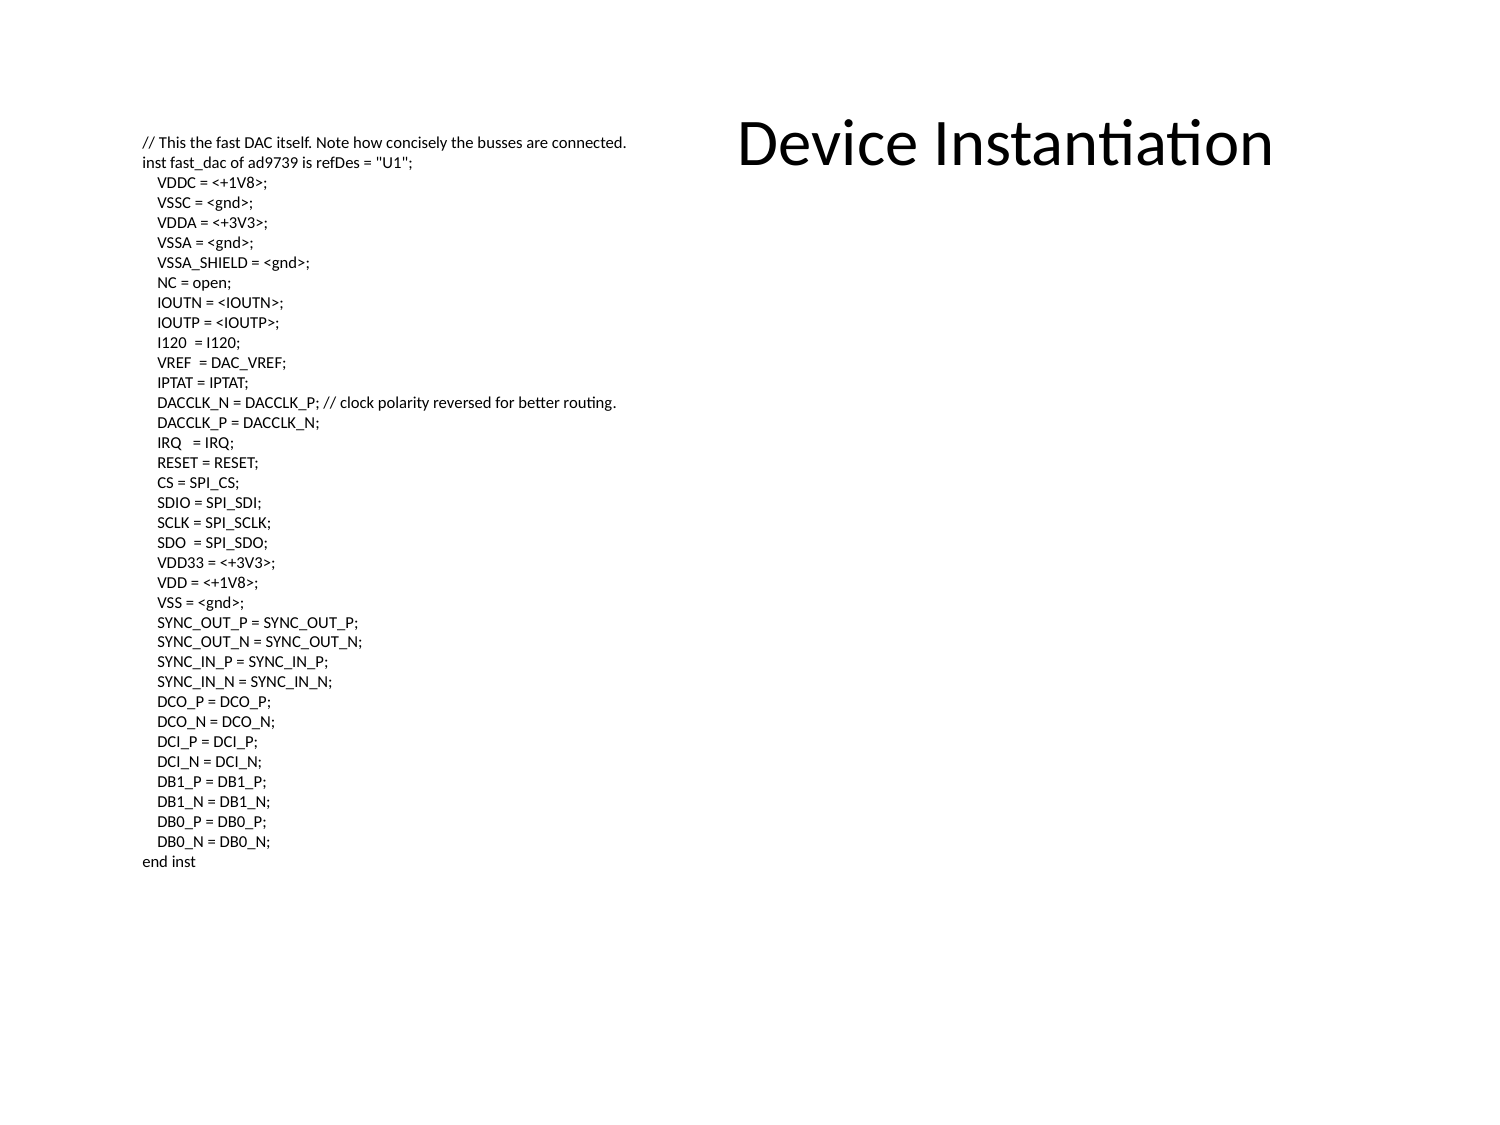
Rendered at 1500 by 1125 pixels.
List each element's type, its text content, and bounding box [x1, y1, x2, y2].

text_box // This the fast DAC itself. Note how concisely the busses are connected. inst fast_dac of ad9739 is refDes = "U1"; VDDC = <+1V8>; VSSC = <gnd>; VDDA = <+3V3>; VSSA = <gnd>; VSSA_SHIELD = <gnd>; NC = open; IOUTN = <IOUTN>; IOUTP = <IOUTP>; I120 = I120; VREF = DAC_VREF; IPTAT = IPTAT; DACCLK_N = DACCLK_P; // clock polarity reversed for better routing. DACCLK_P = DACCLK_N; IRQ = IRQ; RESET = RESET; CS = SPI_CS; SDIO = SPI_SDI; SCLK = SPI_SCLK; SDO = SPI_SDO; VDD33 = <+3V3>; VDD = <+1V8>; VSS = <gnd>; SYNC_OUT_P = SYNC_OUT_P; SYNC_OUT_N = SYNC_OUT_N; SYNC_IN_P = SYNC_IN_P; SYNC_IN_N = SYNC_IN_N; DCO_P = DCO_P; DCO_N = DCO_N; DCI_P = DCI_P; DCI_N = DCI_N; DB1_P = DB1_P; DB1_N = DB1_N; DB0_P = DB0_P; DB0_N = DB0_N; end inst [112, 124, 1375, 879]
title Device Instantiation [587, 45, 1425, 233]
